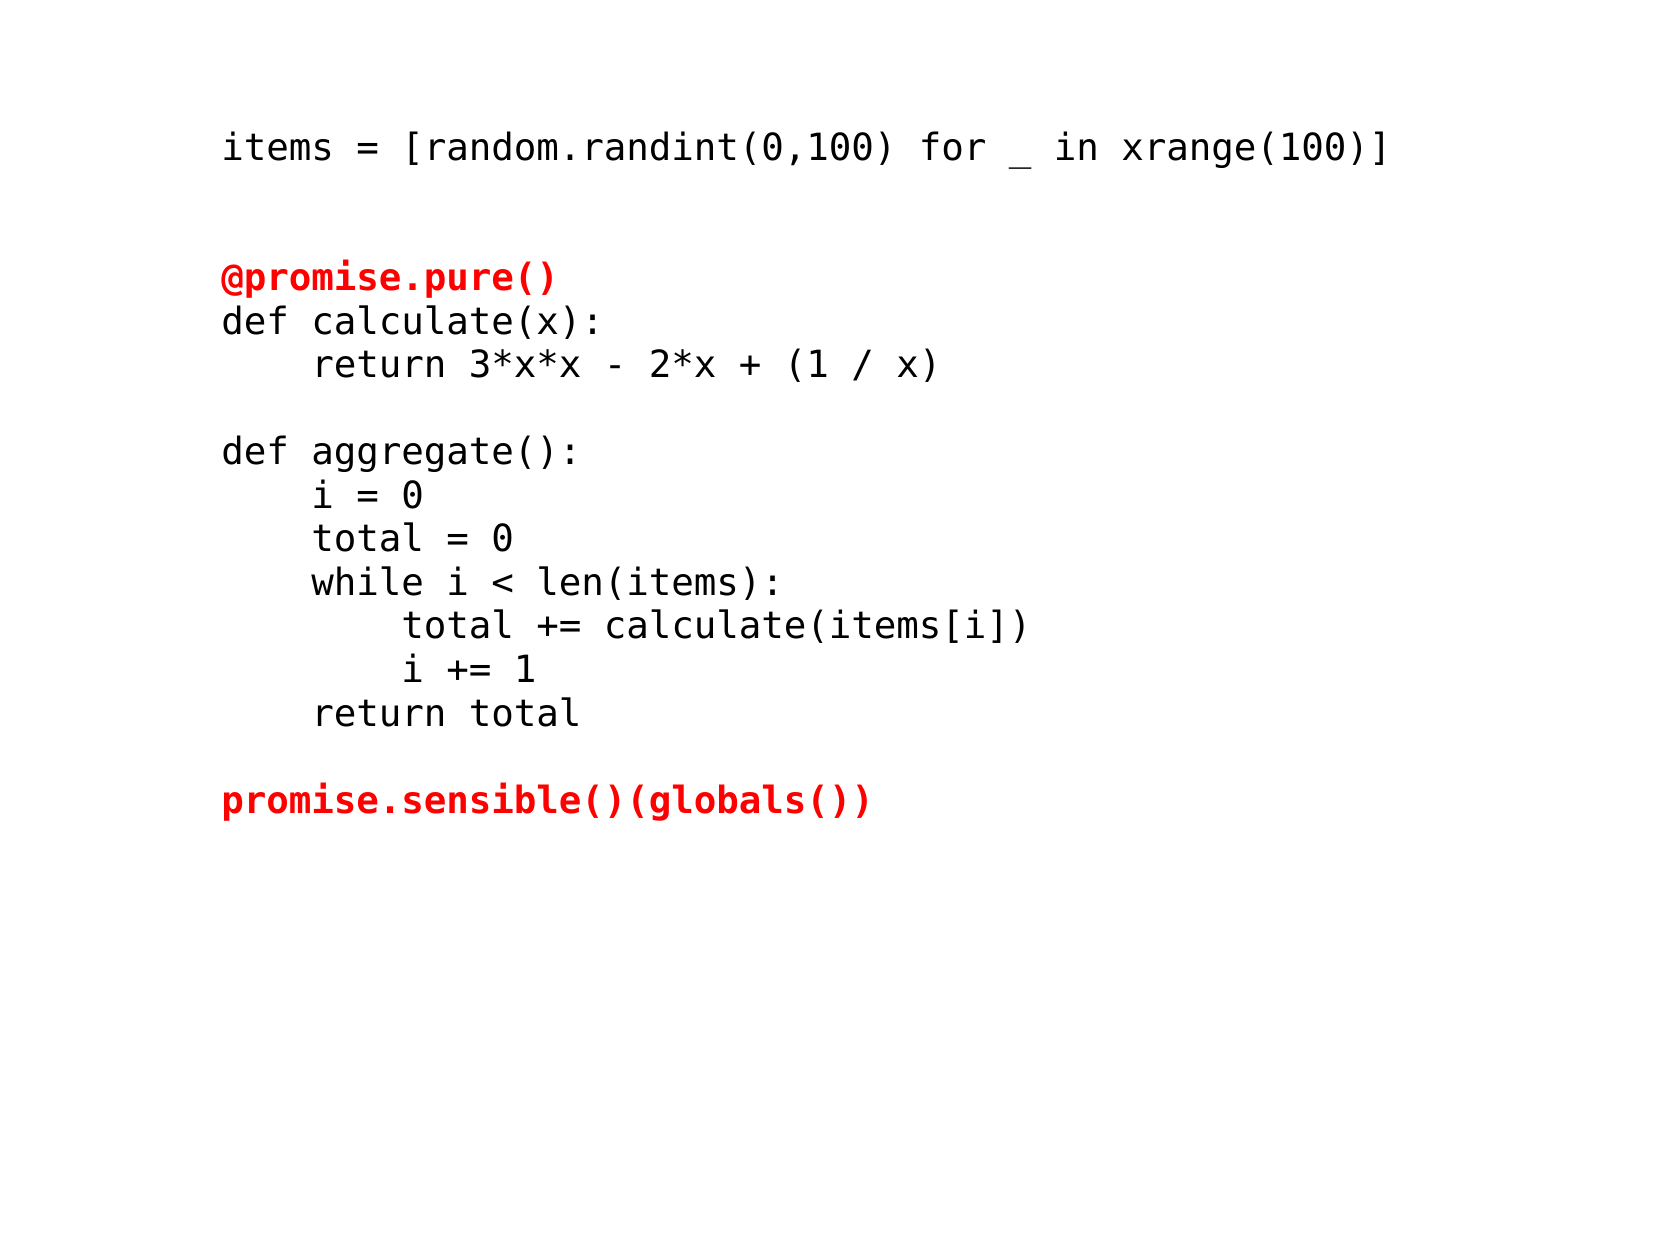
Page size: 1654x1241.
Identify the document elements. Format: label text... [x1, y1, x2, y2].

text_box items = [random.randint(0,100) for _ in xrange(100)] @promise.pure() def calculate(x): return 3*x*x - 2*x + (1 / x) def aggregate(): i = 0 total = 0 while i < len(items): total += calculate(items[i]) i += 1 return total promise.sensible()(globals()) [206, 118, 1477, 873]
